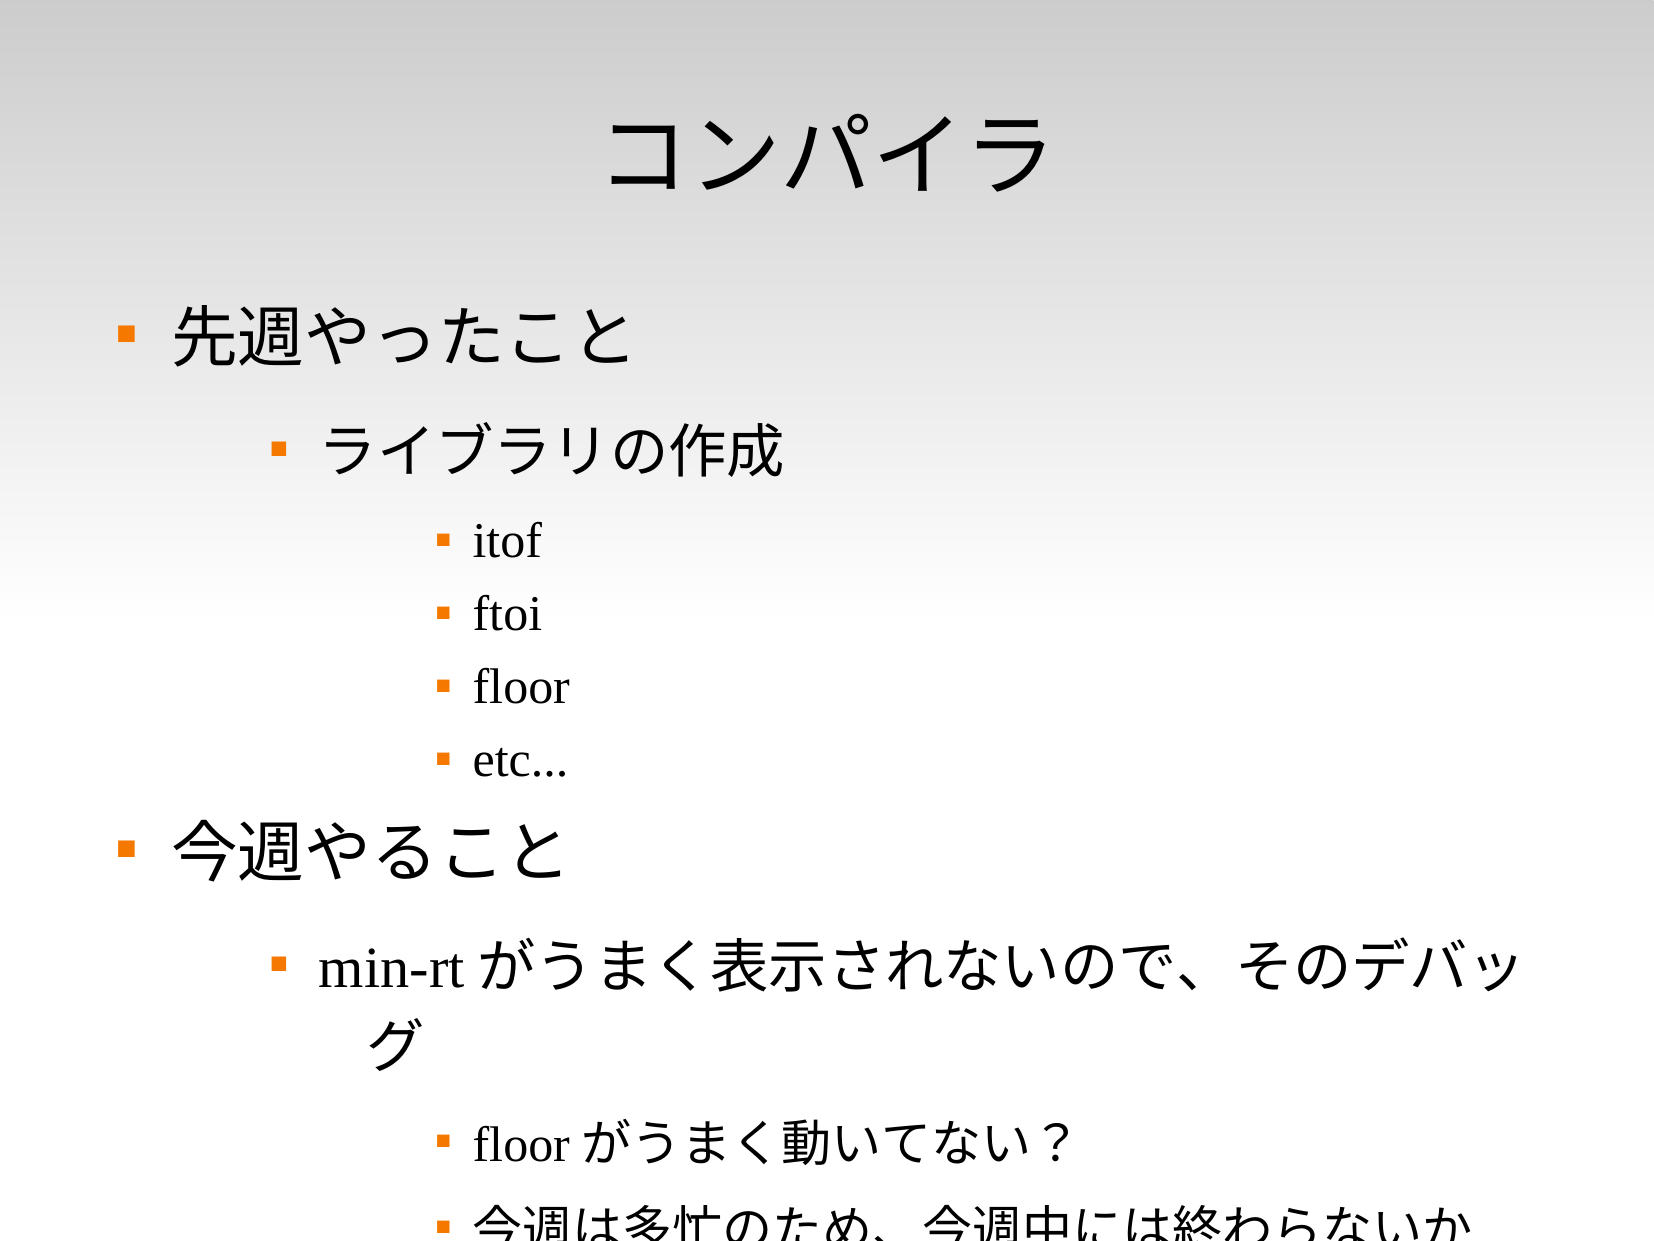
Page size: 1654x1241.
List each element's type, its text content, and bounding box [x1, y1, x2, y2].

list 先週やったこと ライブラリの作成 itof ftoi floor etc... 今週やること min-rtがうまく表示されないので、そのデバッグ floorがうまく動いてない？ 今週は多忙のため、今週中には終わらないかも・・・ [82, 290, 1571, 1119]
title コンパイラ [82, 49, 1571, 257]
